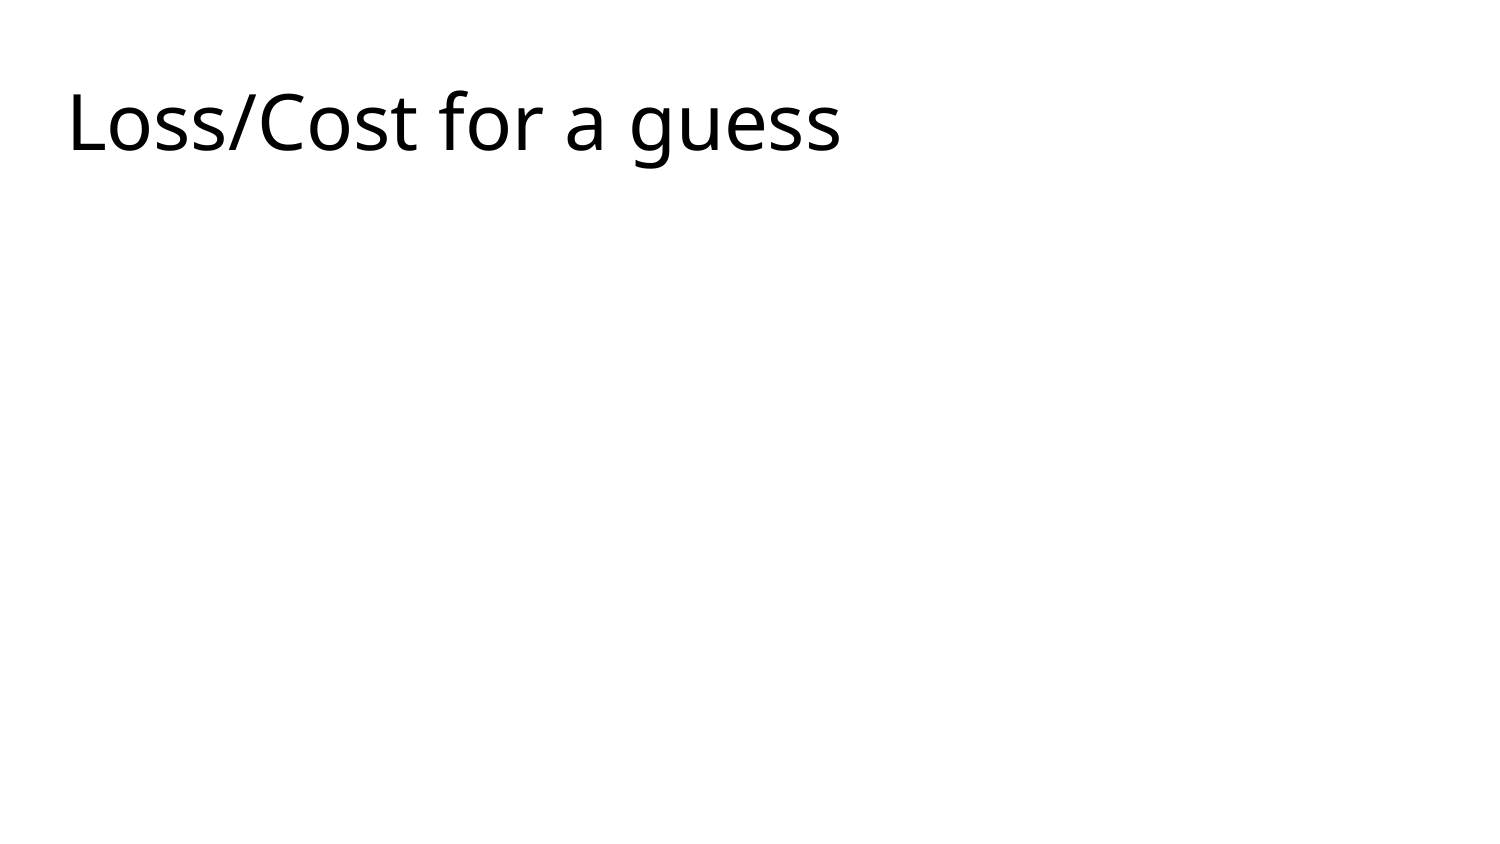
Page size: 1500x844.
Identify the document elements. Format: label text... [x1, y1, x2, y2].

title Loss/Cost for a guess [51, 51, 1449, 189]
